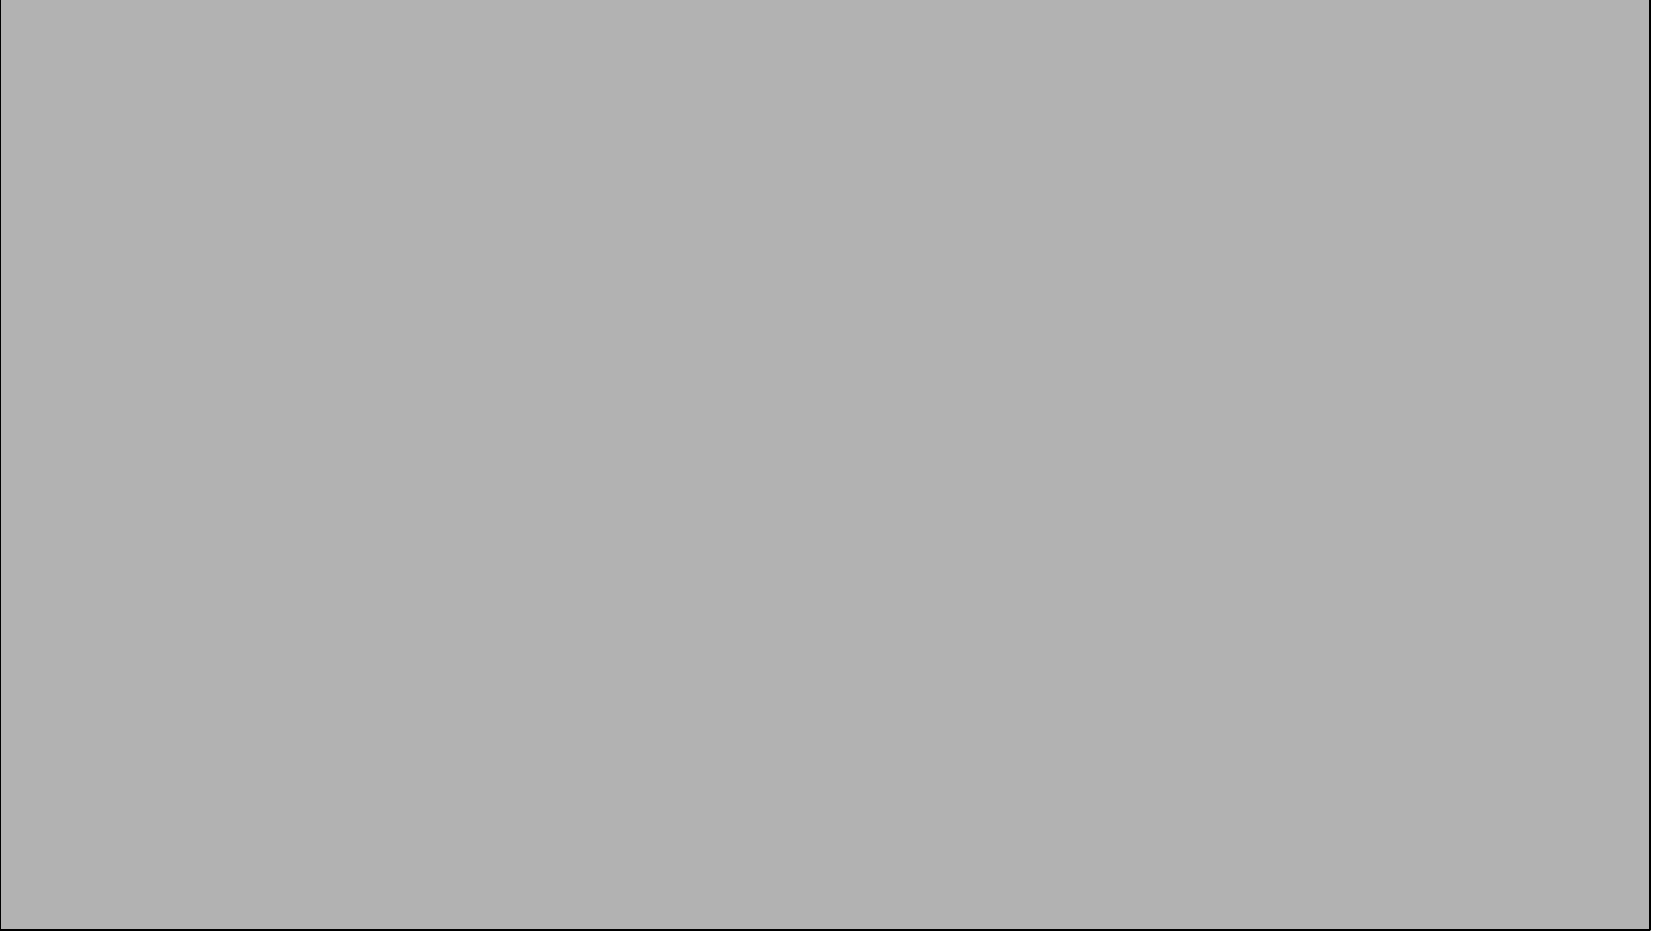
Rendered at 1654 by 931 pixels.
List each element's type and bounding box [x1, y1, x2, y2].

text_box [0, 0, 1651, 931]
